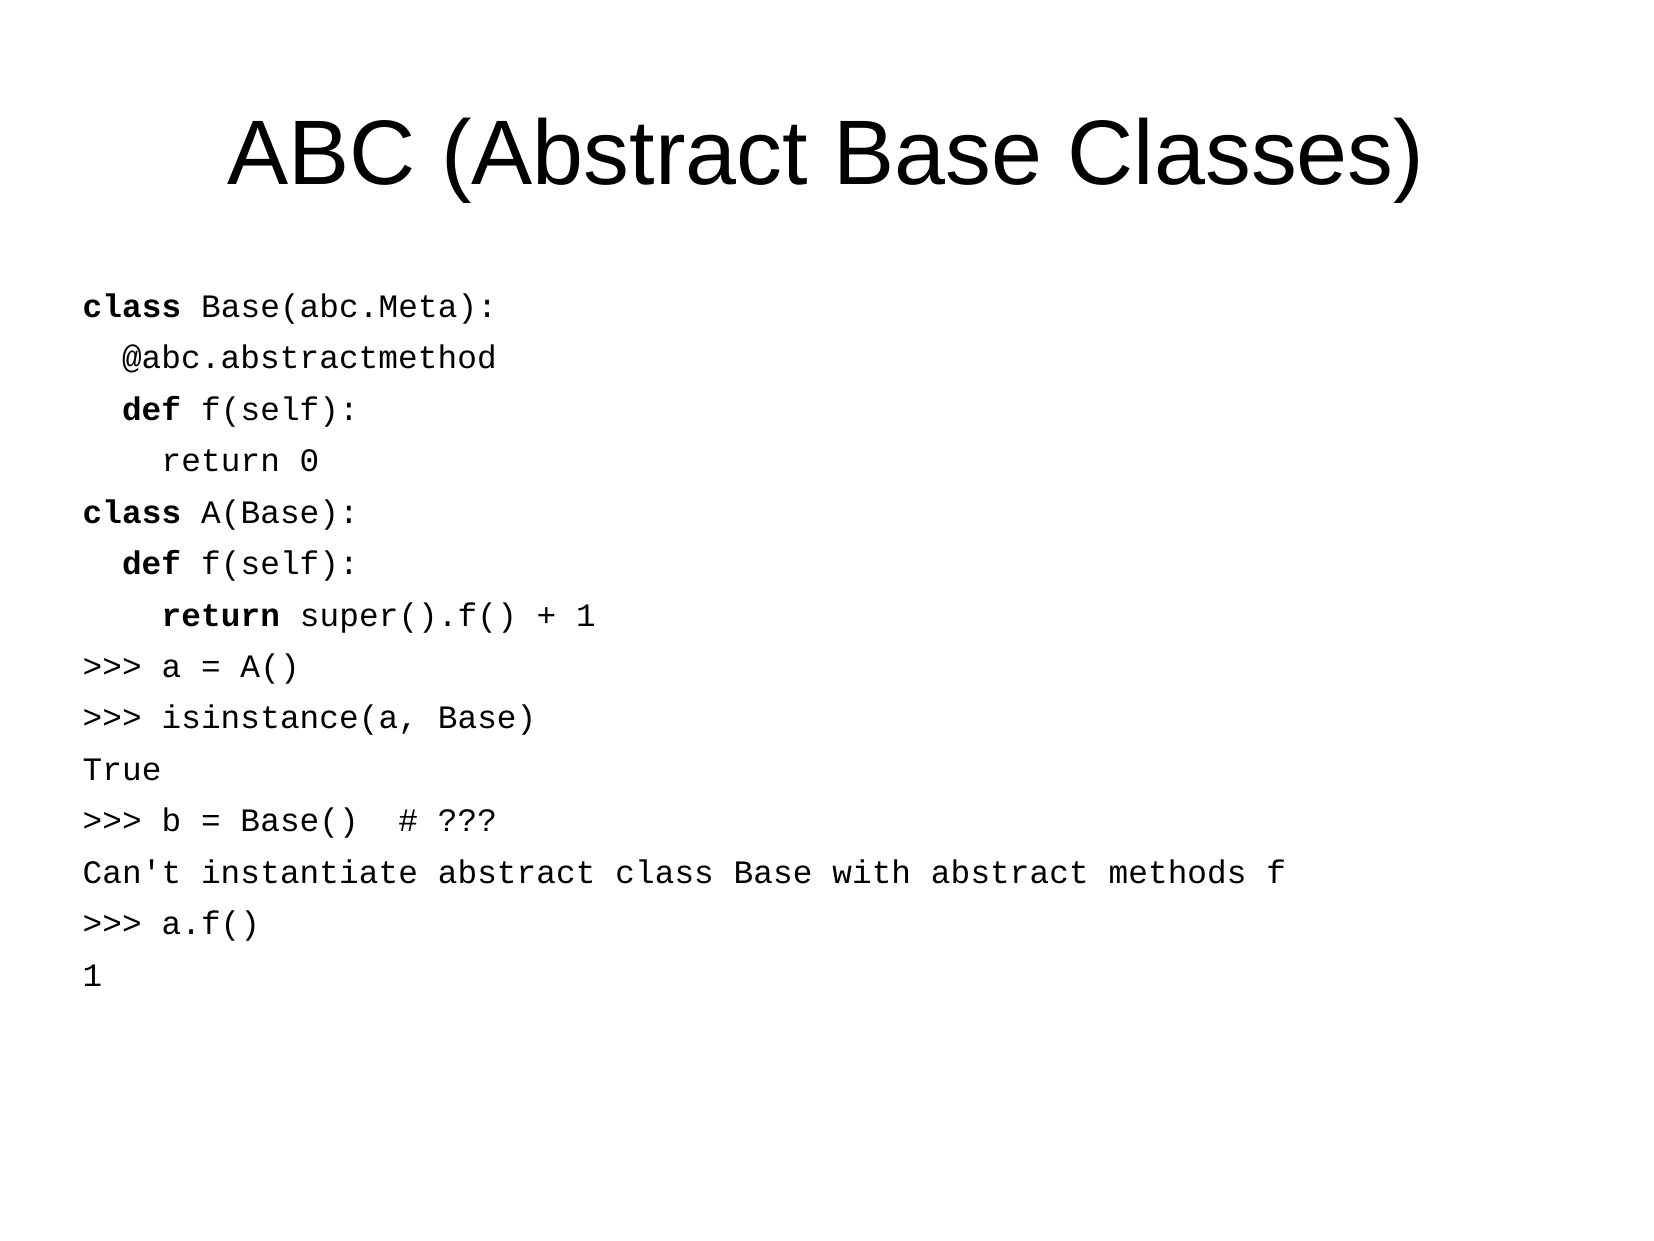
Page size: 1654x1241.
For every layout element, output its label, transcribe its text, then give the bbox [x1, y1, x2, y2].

list class Base(abc.Meta): @abc.abstractmethod def f(self): return 0 class A(Base): def f(self): return super().f() + 1 >>> a = A() >>> isinstance(a, Base) True >>> b = Base() # ??? Can't instantiate abstract class Base with abstract methods f >>> a.f() 1 [82, 290, 1538, 1010]
title ABC (Abstract Base Classes) [82, 49, 1571, 257]
